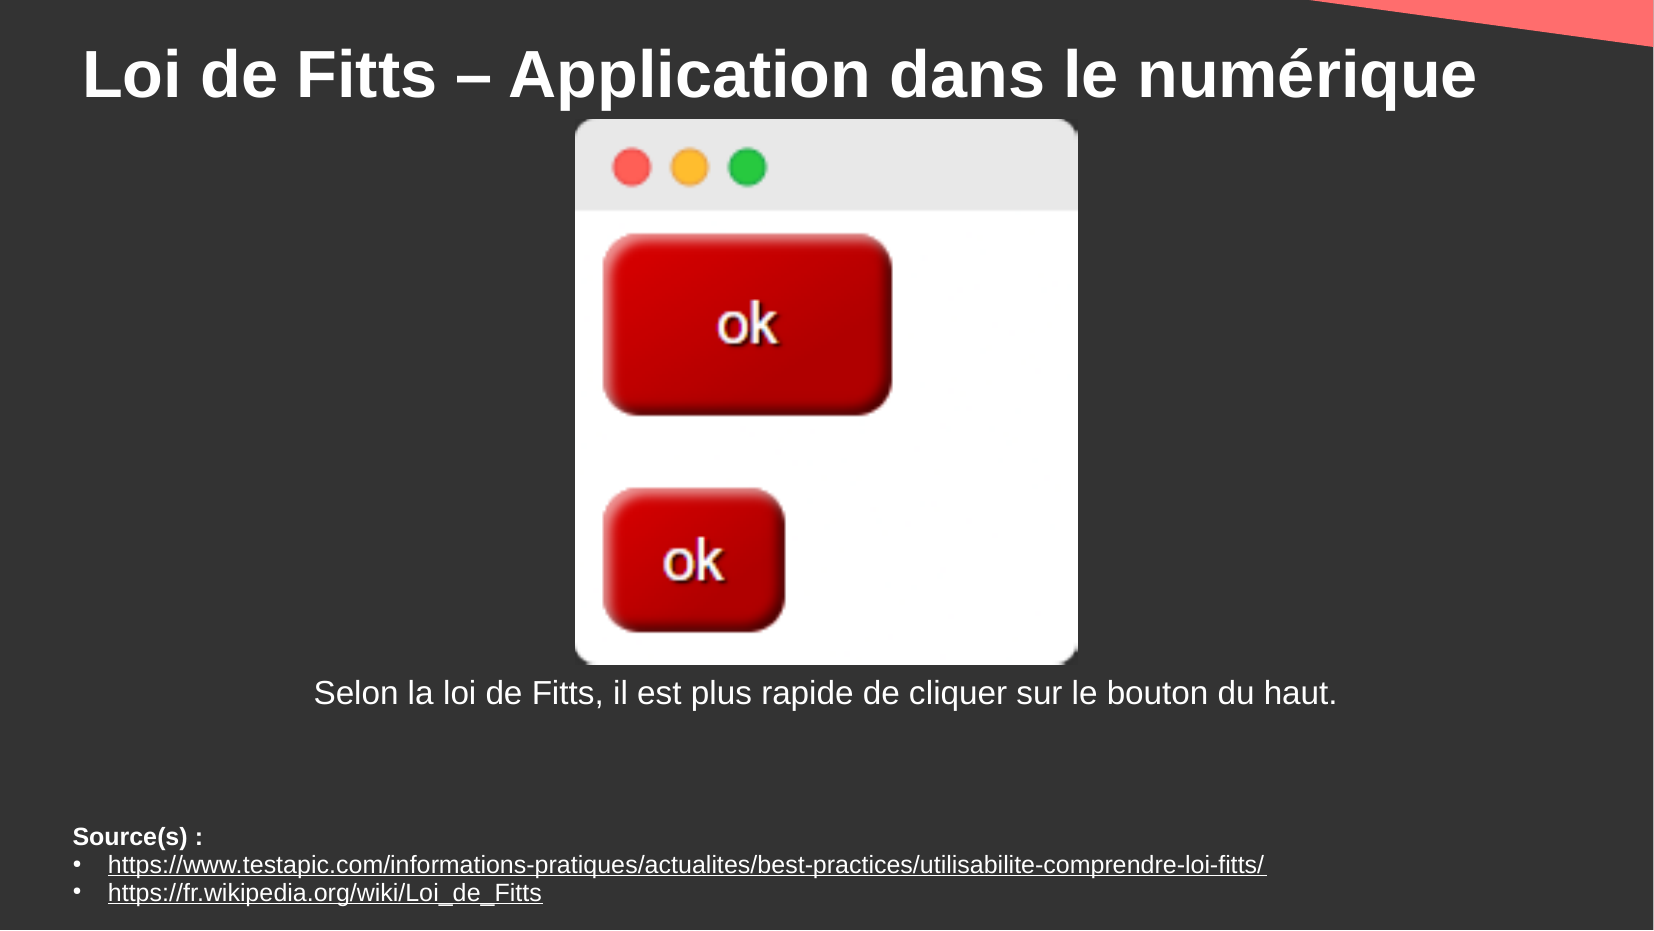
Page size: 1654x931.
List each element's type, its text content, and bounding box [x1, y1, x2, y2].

text_box Source(s) : https://www.testapic.com/informations-pratiques/actualites/best-practices/utilisabilite-comprendre-loi-fitts/ https://fr.wikipedia.org/wiki/Loi_de_Fitts [57, 815, 1543, 914]
text_box Selon la loi de Fitts, il est plus rapide de cliquer sur le bouton du haut. [277, 667, 1376, 721]
title Loi de Fitts – Application dans le numérique [82, 37, 1571, 114]
text_box [1309, 0, 1654, 48]
picture [575, 119, 1078, 665]
